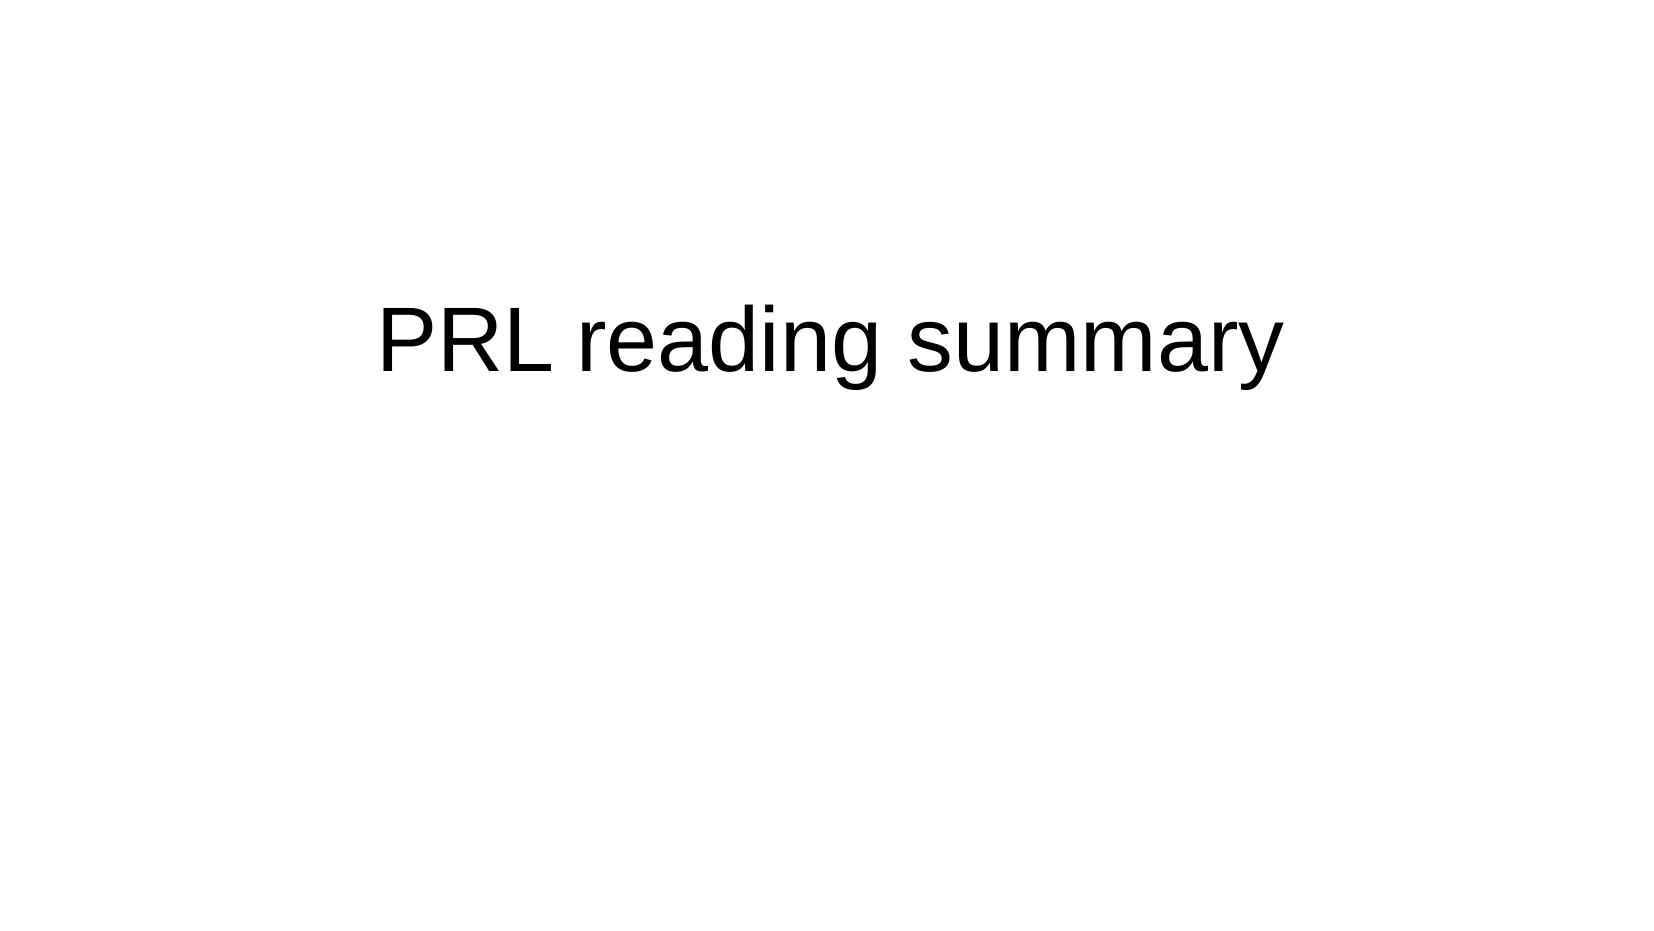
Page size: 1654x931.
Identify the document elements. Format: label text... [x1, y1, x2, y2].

title PRL reading summary [86, 257, 1576, 413]
